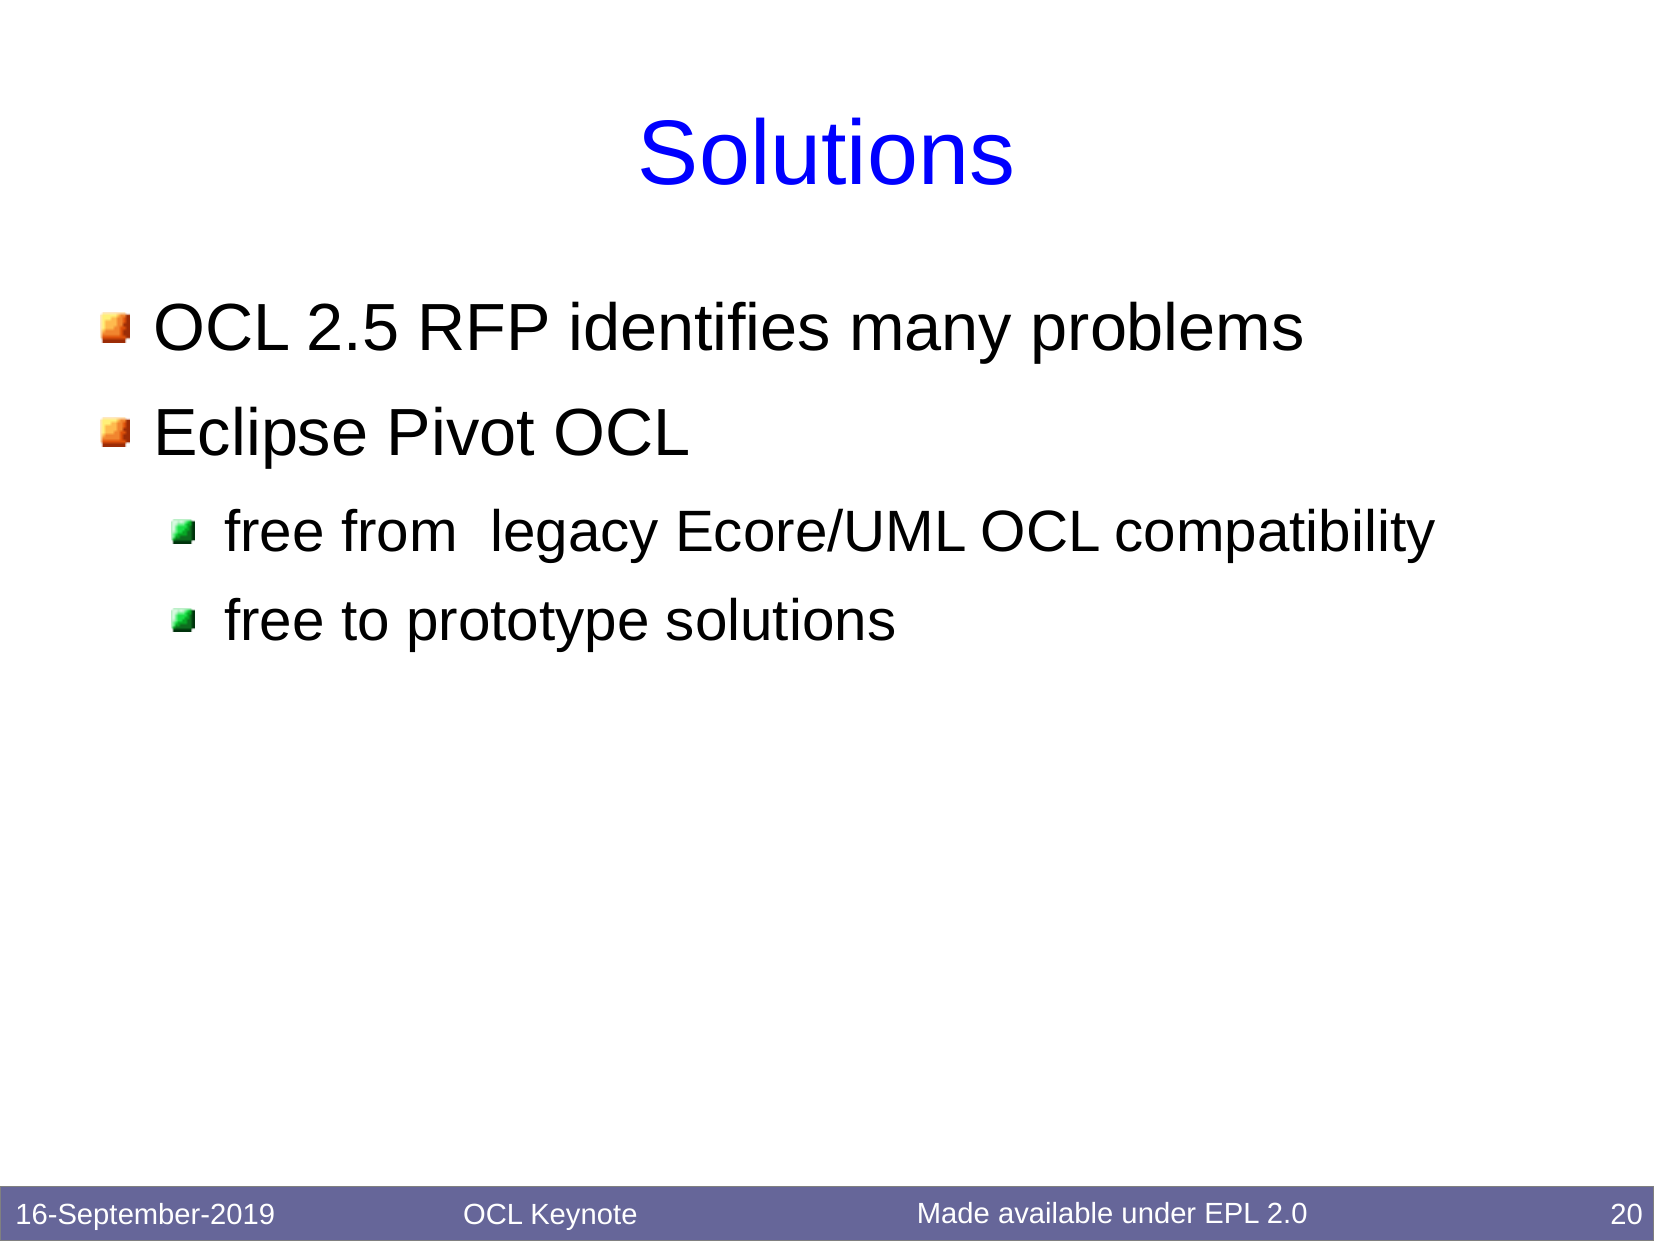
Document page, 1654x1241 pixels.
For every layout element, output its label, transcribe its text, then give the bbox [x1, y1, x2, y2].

title Solutions [82, 49, 1571, 257]
list OCL 2.5 RFP identifies many problems Eclipse Pivot OCL free from legacy Ecore/UML OCL compatibility free to prototype solutions [82, 290, 1571, 1010]
